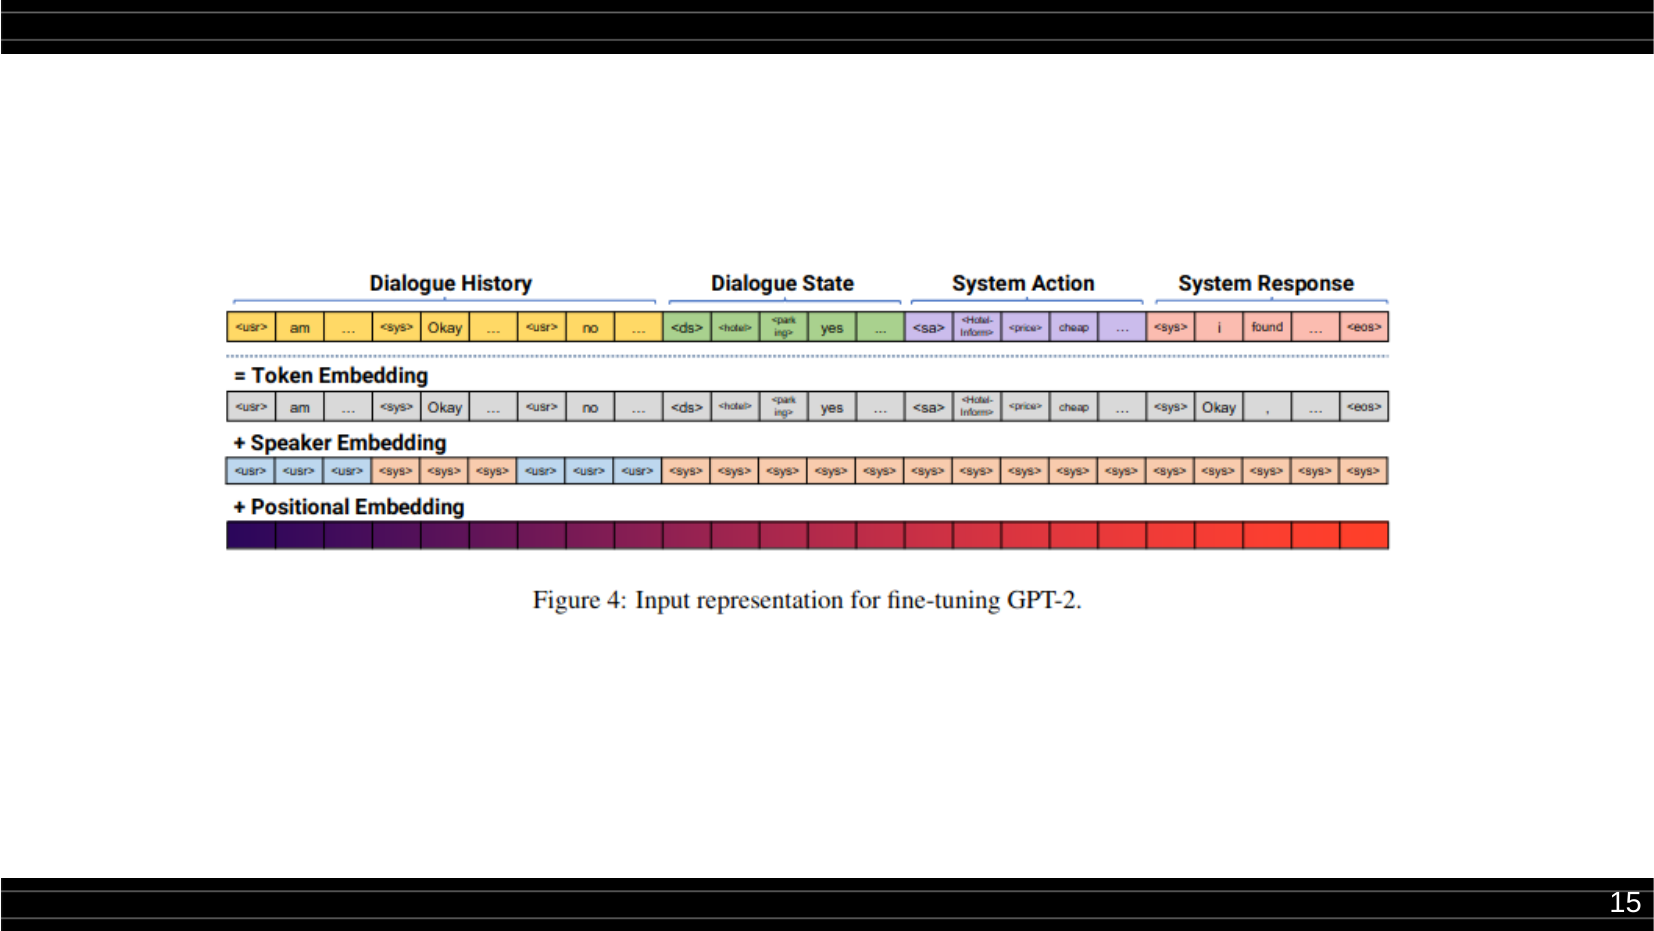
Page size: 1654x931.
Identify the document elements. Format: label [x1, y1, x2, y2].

picture [1, 878, 1654, 931]
picture [1, 0, 1654, 54]
picture [150, 208, 1483, 661]
